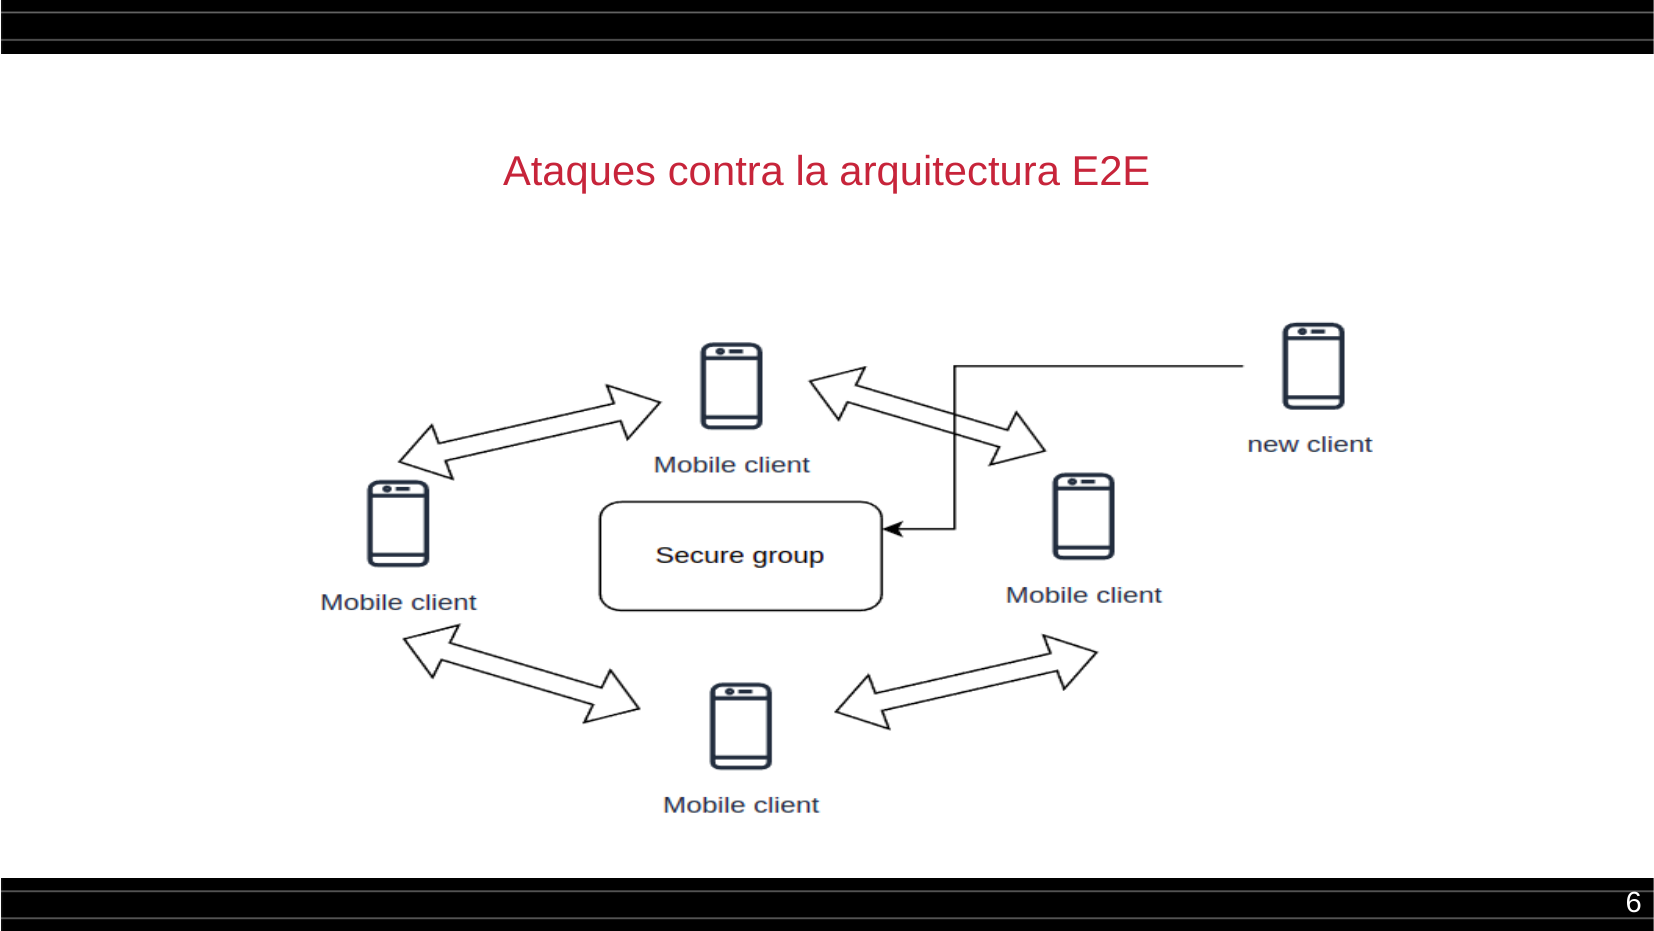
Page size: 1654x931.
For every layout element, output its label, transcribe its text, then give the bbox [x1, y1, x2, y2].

picture [176, 259, 1434, 855]
picture [1, 878, 1654, 931]
picture [1, 0, 1654, 54]
title Ataques contra la arquitectura E2E [82, 92, 1571, 249]
